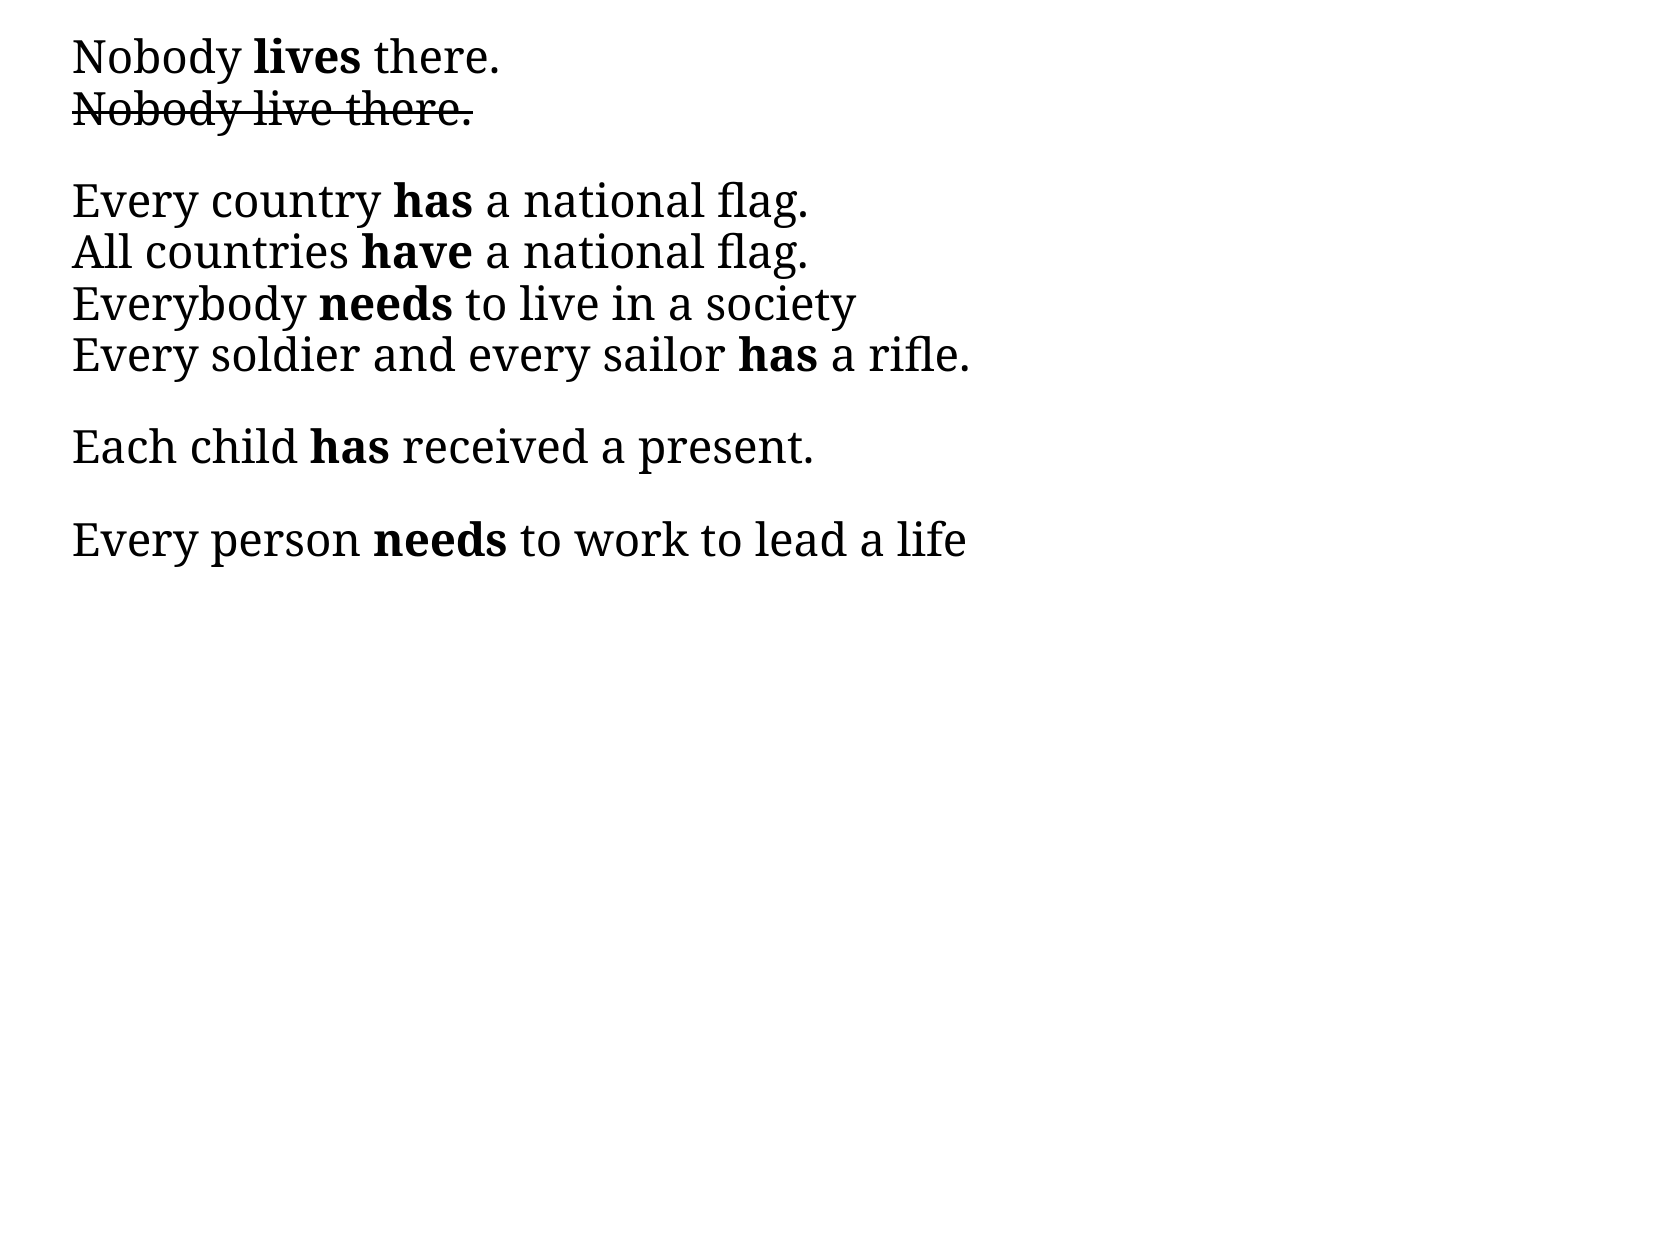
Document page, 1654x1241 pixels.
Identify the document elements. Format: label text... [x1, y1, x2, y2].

text_box Nobody lives there. Nobody live there. Every country has a national flag. All countries have a national flag. Everybody needs to live in a society Every soldier and every sailor has a rifle. Each child has received a present. Every person needs to work to lead a life [71, 31, 1560, 1140]
